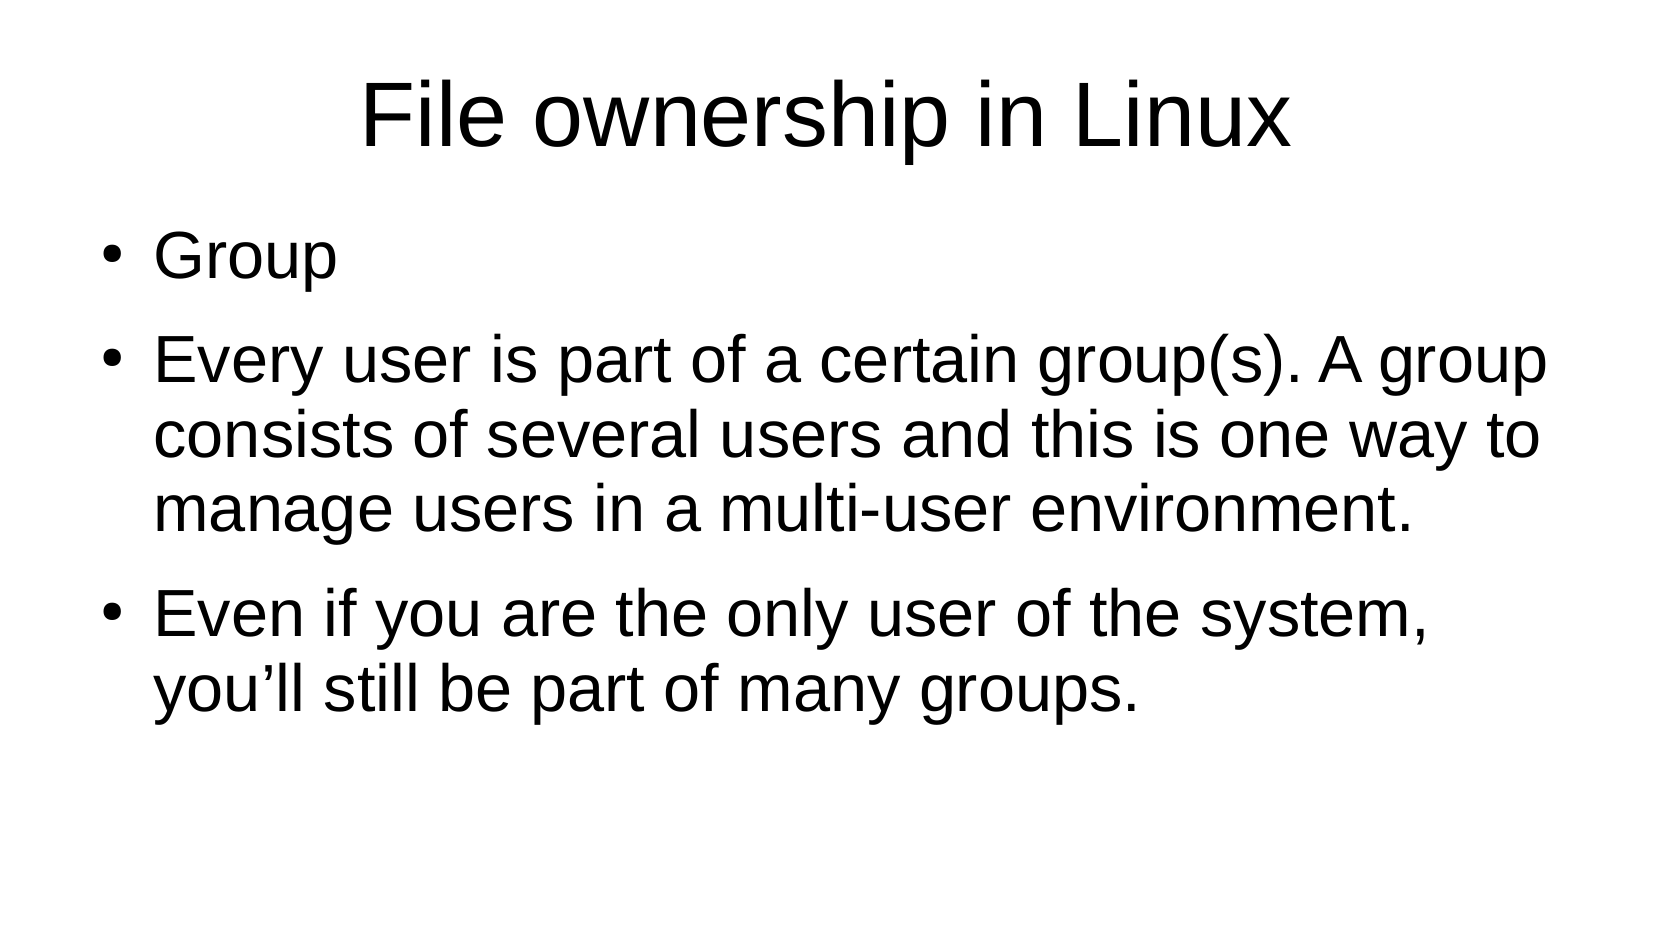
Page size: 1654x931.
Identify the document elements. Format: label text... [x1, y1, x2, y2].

title File ownership in Linux [82, 37, 1571, 193]
list Group Every user is part of a certain group(s). A group consists of several users and this is one way to manage users in a multi-user environment. Even if you are the only user of the system, you’ll still be part of many groups. [82, 217, 1571, 758]
